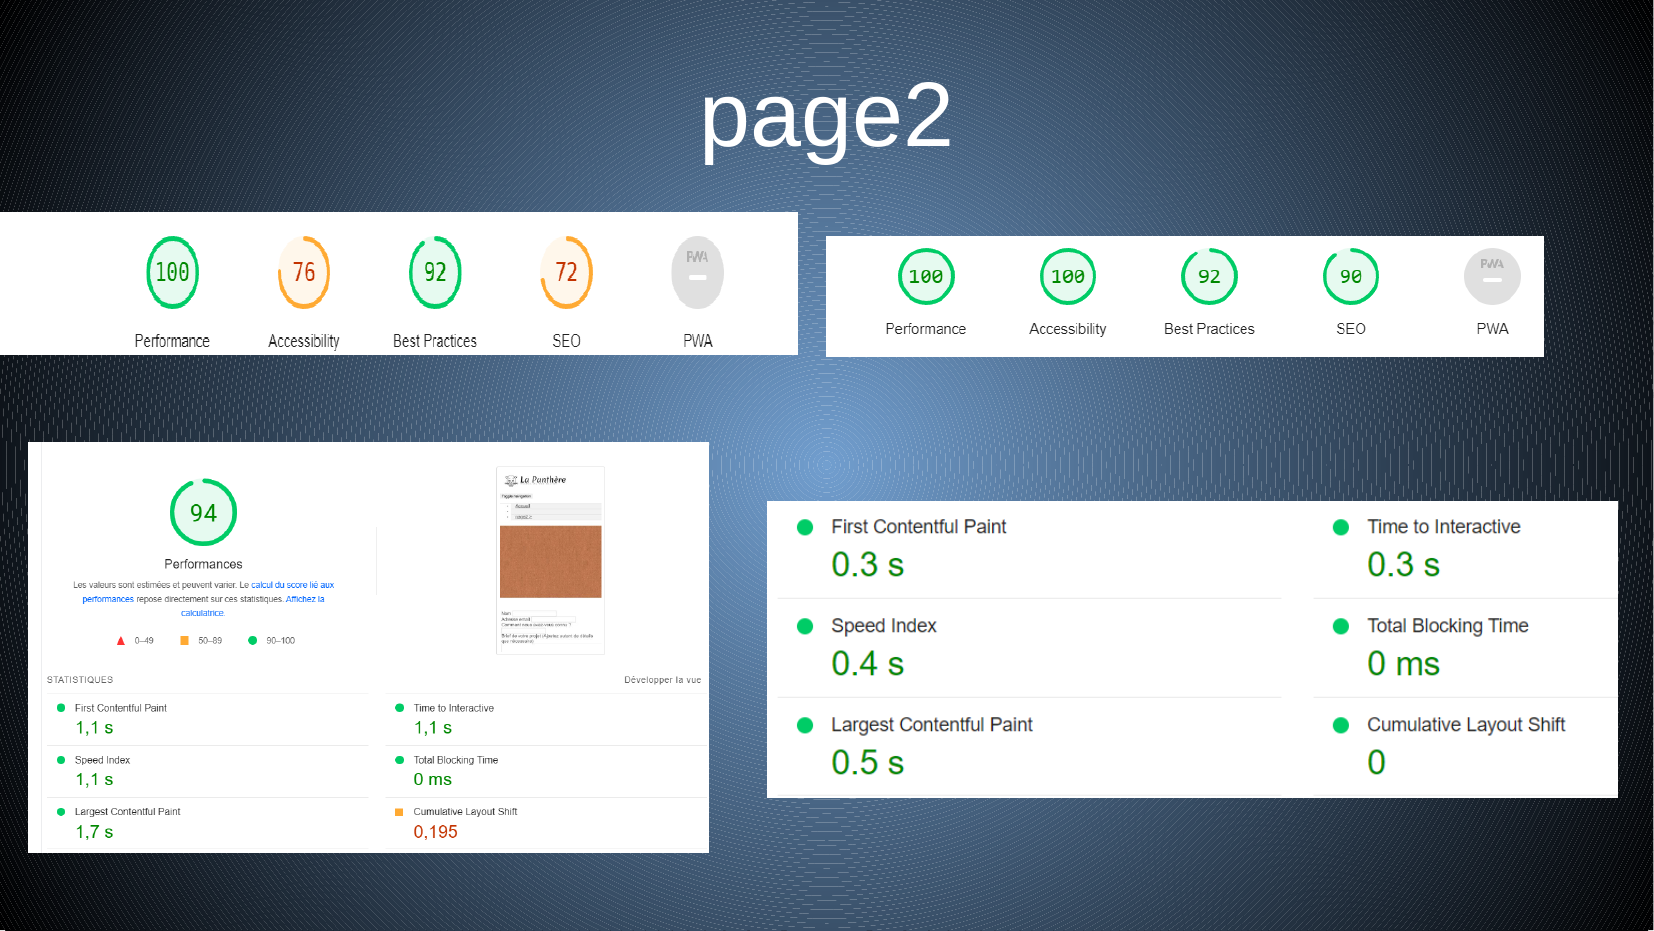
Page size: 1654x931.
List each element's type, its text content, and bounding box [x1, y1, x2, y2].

title page2 [82, 37, 1571, 193]
picture [28, 442, 709, 853]
picture [826, 236, 1544, 357]
picture [767, 501, 1618, 798]
picture [0, 212, 798, 355]
